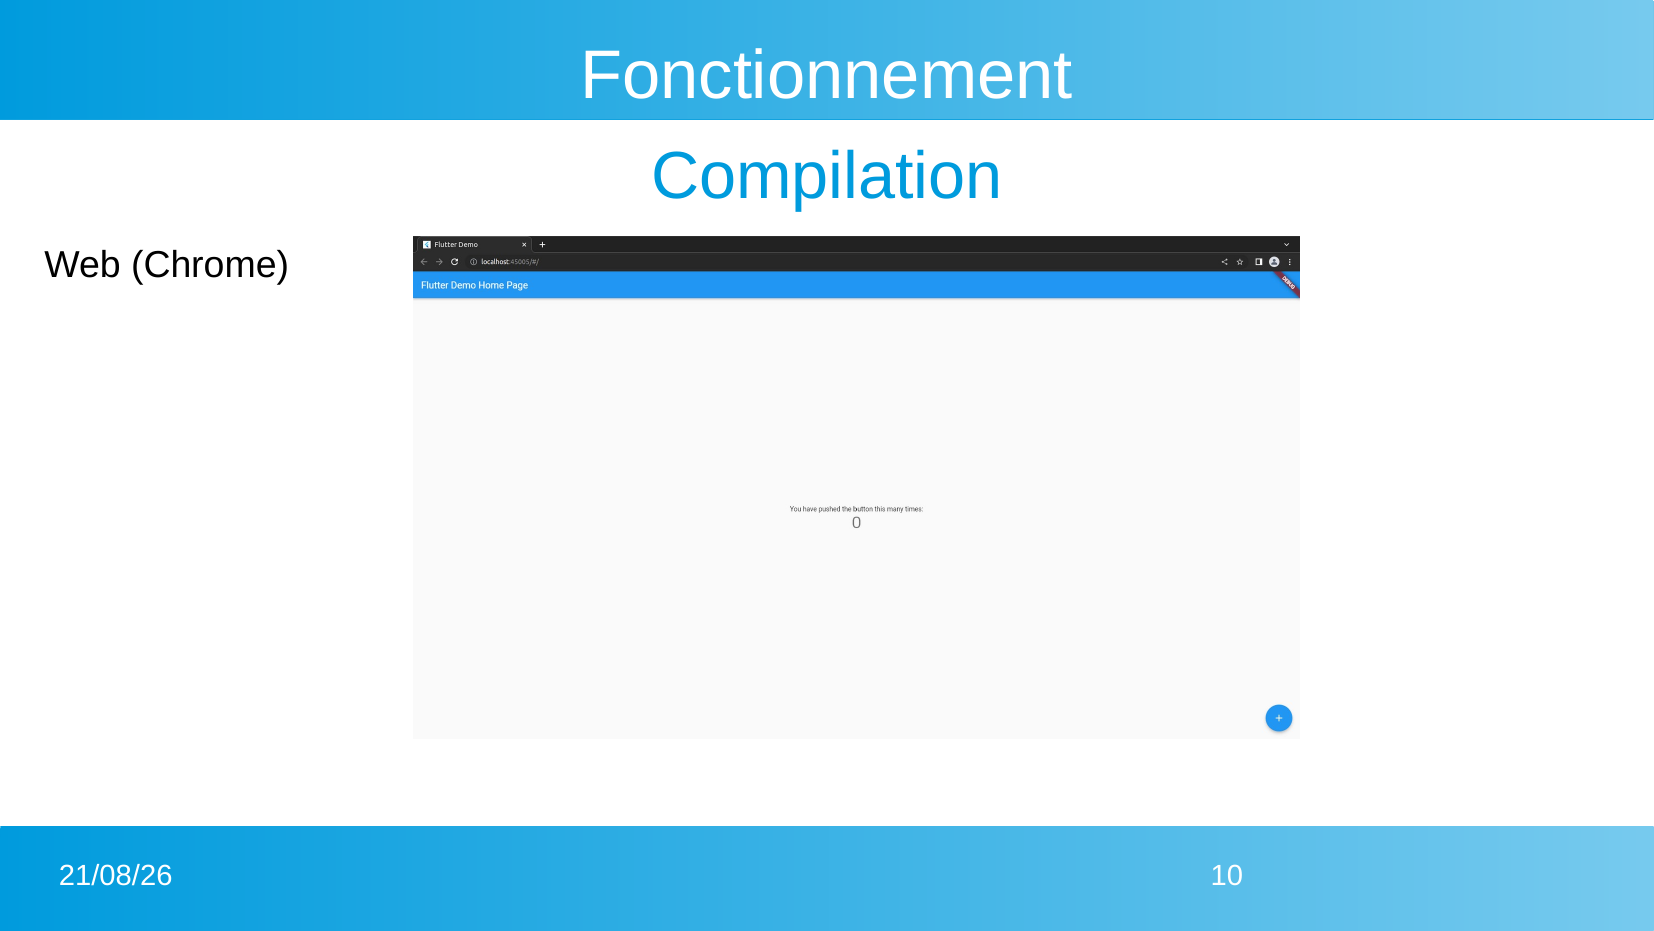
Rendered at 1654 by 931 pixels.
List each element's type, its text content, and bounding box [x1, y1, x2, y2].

text_box [1210, 856, 1595, 916]
text_box Web (Chrome) [29, 236, 325, 296]
text_box [59, 856, 443, 916]
title Fonctionnement [59, 29, 1595, 108]
subtitle Compilation [59, 131, 1595, 207]
picture [413, 236, 1300, 739]
